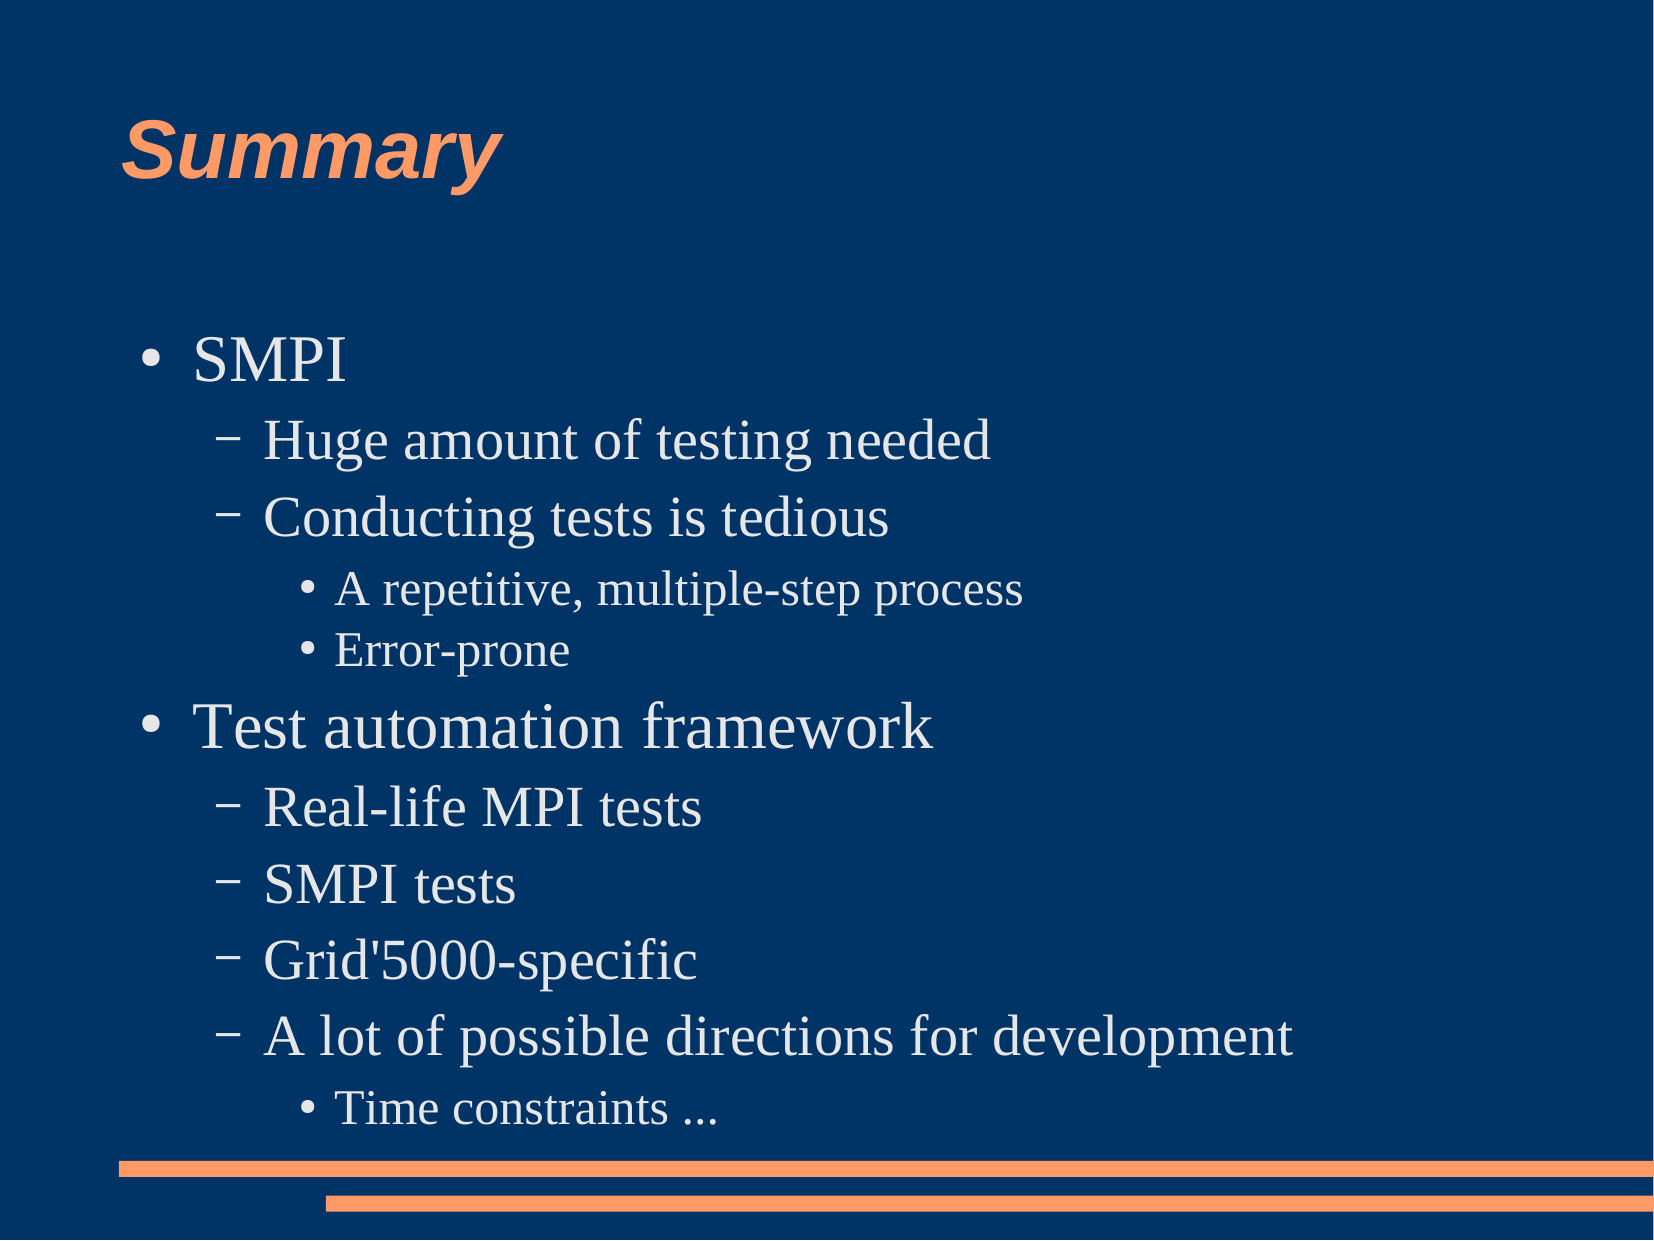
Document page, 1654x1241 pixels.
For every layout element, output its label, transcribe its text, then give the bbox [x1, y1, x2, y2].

title Summary [121, 53, 1534, 247]
list SMPI Huge amount of testing needed Conducting tests is tedious A repetitive, multiple-step process Error-prone Test automation framework Real-life MPI tests SMPI tests Grid'5000-specific A lot of possible directions for development Time constraints ... [121, 322, 1561, 1136]
